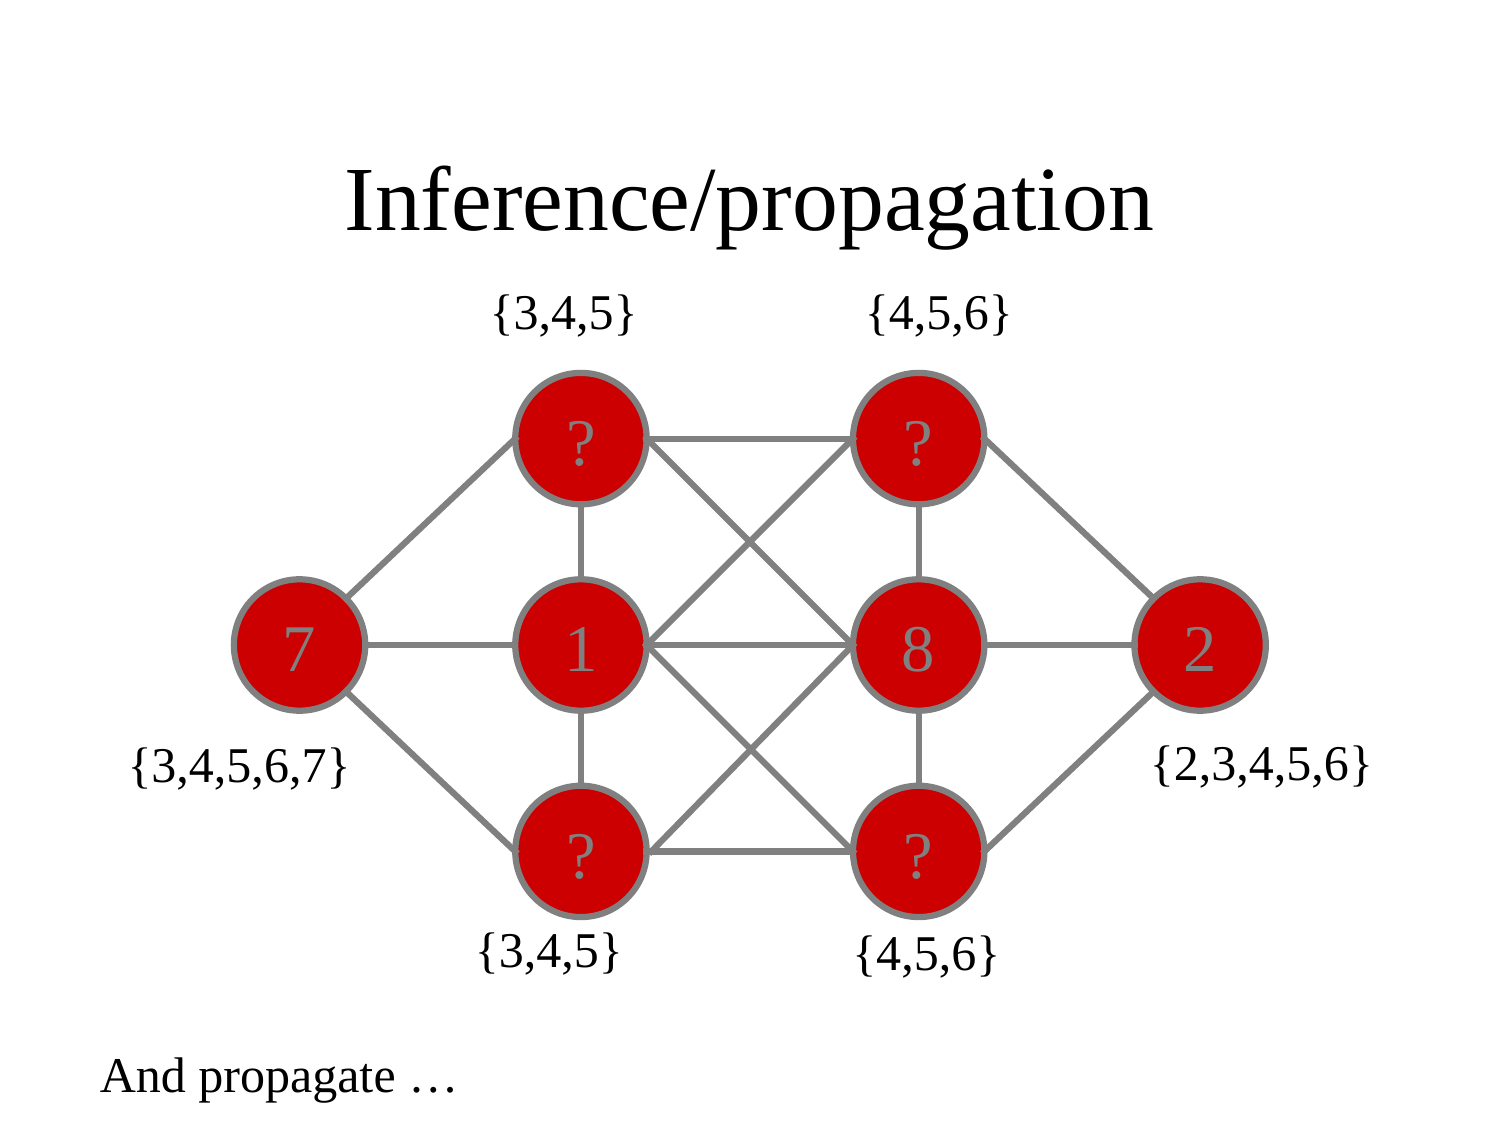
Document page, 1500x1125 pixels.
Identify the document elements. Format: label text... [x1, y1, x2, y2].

text_box {3,4,5} [474, 272, 751, 348]
title Inference/propagation [112, 99, 1388, 288]
text_box 7 [233, 579, 366, 711]
text_box {4,5,6} [849, 272, 1176, 348]
text_box ? [515, 372, 647, 505]
text_box ? [853, 372, 985, 505]
text_box {3,4,5} [460, 909, 638, 986]
text_box ? [515, 785, 647, 909]
text_box And propagate … [85, 1034, 474, 1111]
text_box 1 [515, 579, 647, 711]
text_box {2,3,4,5,6} [1135, 722, 1388, 798]
text_box ? [853, 785, 985, 912]
text_box {3,4,5,6,7} [112, 724, 366, 801]
text_box {4,5,6} [837, 912, 1038, 988]
text_box 2 [1134, 579, 1266, 711]
text_box 8 [853, 579, 985, 711]
